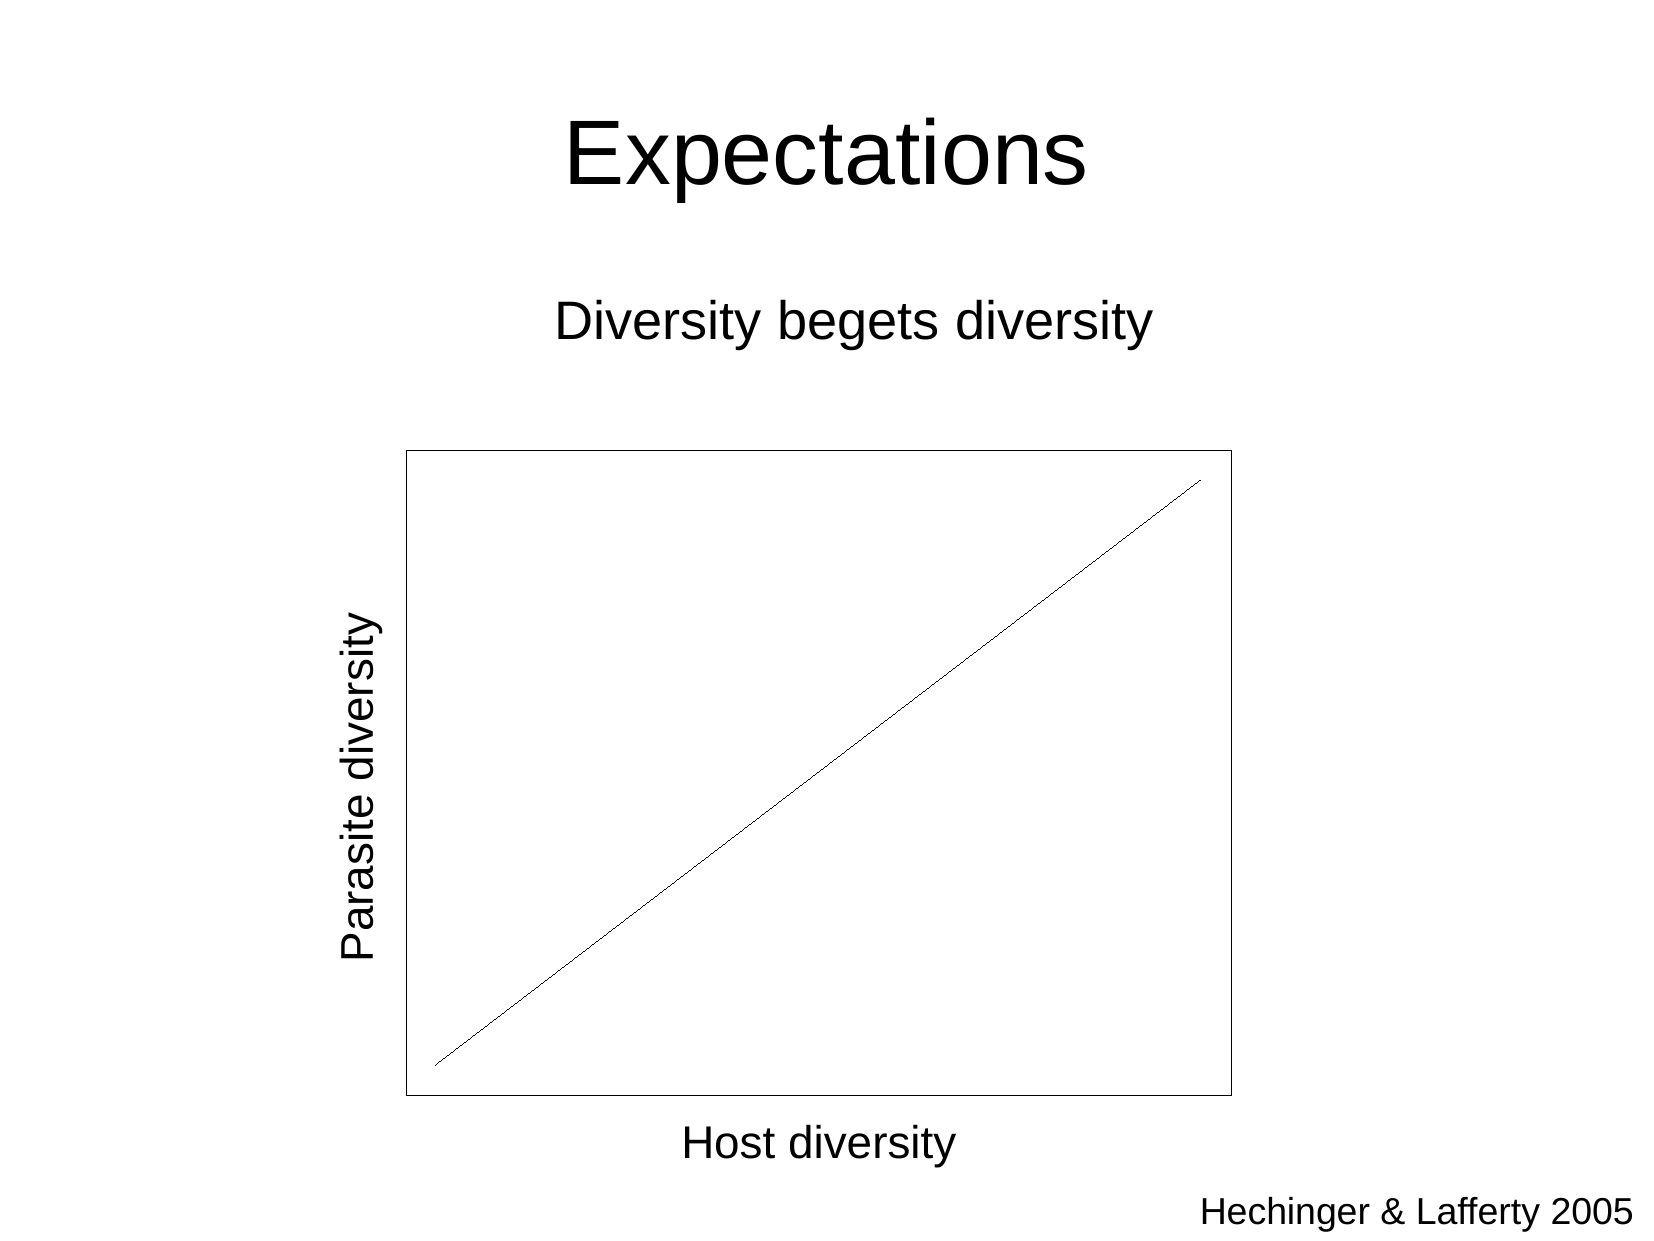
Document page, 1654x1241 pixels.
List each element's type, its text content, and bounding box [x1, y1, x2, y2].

text_box [406, 450, 1232, 1096]
text_box Parasite diversity [323, 375, 405, 1201]
text_box Host diversity [406, 1110, 1232, 1191]
text_box Hechinger & Lafferty 2005 [1185, 1183, 1654, 1241]
list Diversity begets diversity [75, 290, 1564, 1010]
title Expectations [82, 49, 1571, 257]
